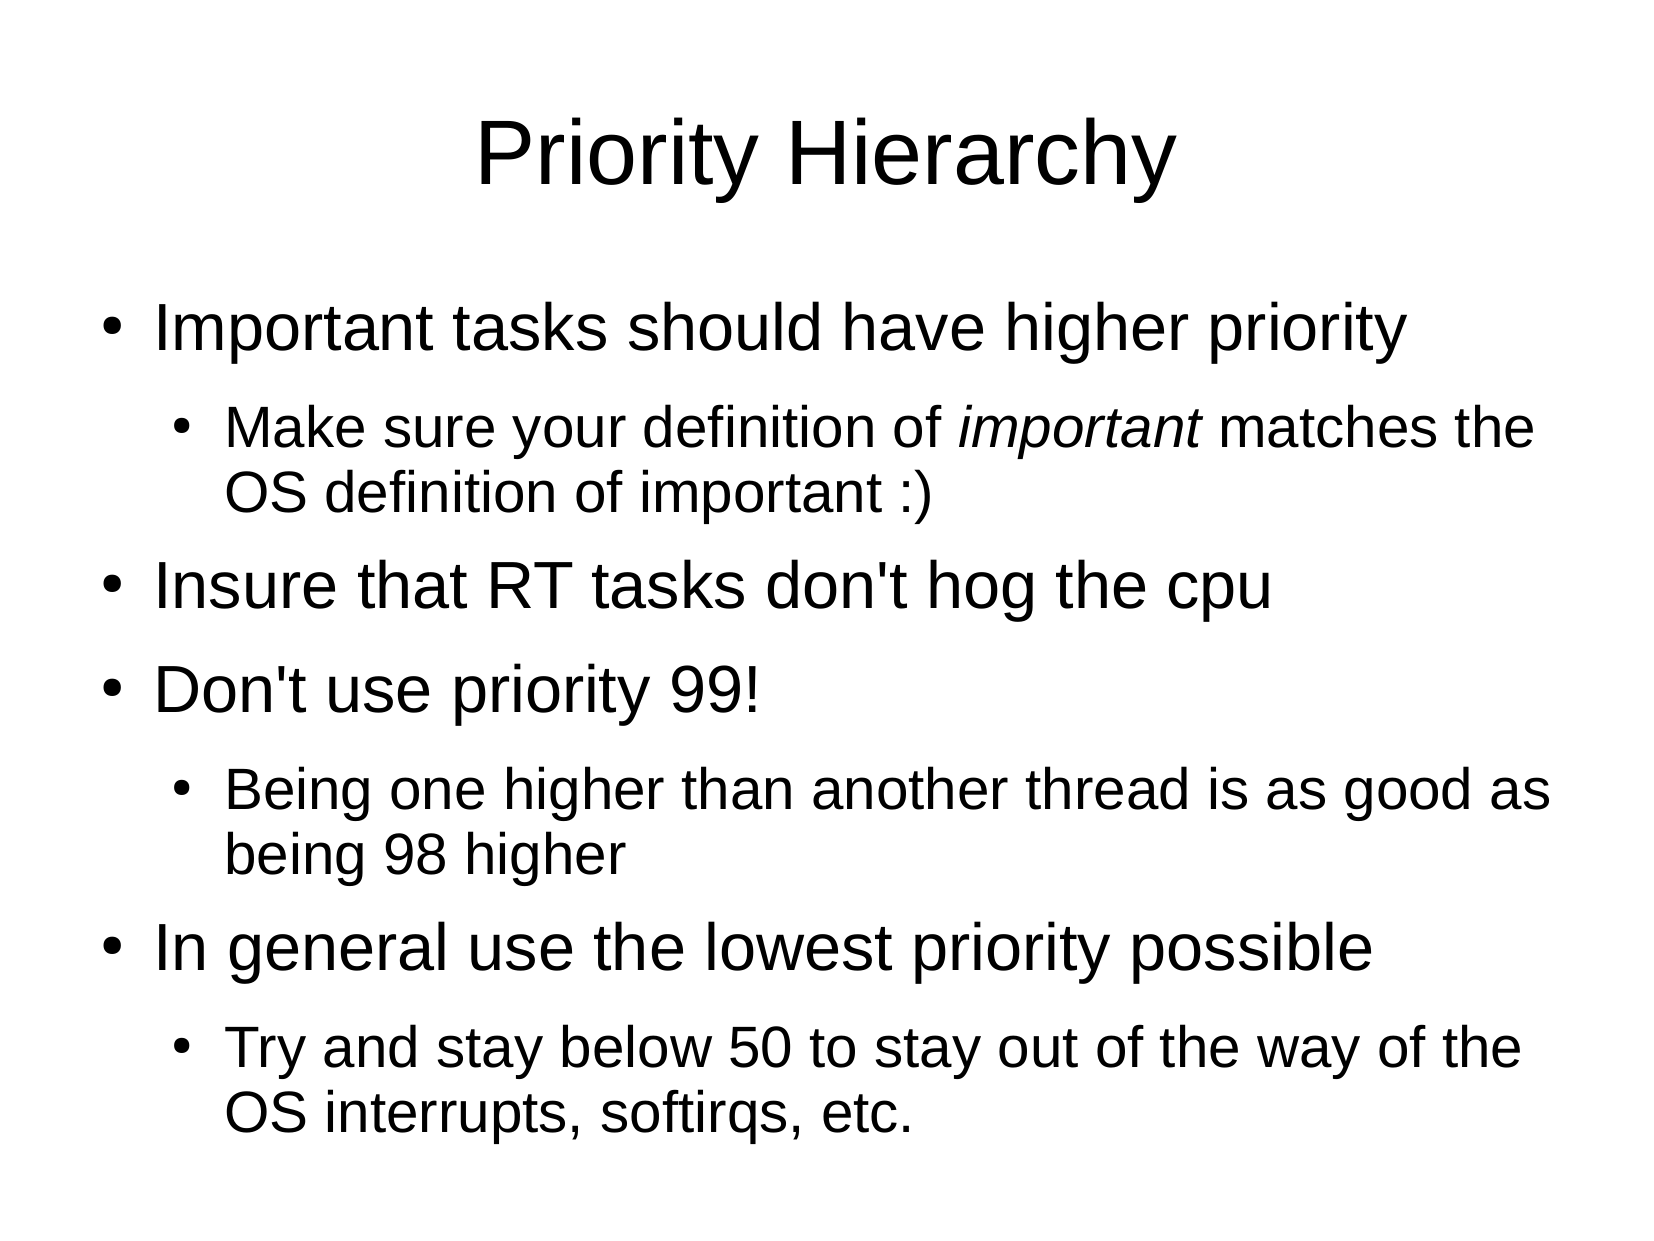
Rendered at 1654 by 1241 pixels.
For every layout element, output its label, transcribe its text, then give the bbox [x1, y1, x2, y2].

title Priority Hierarchy [82, 56, 1571, 250]
list Important tasks should have higher priority Make sure your definition of important matches the OS definition of important :) Insure that RT tasks don't hog the cpu Don't use priority 99! Being one higher than another thread is as good as being 98 higher In general use the lowest priority possible Try and stay below 50 to stay out of the way of the OS interrupts, softirqs, etc. [82, 290, 1571, 1145]
